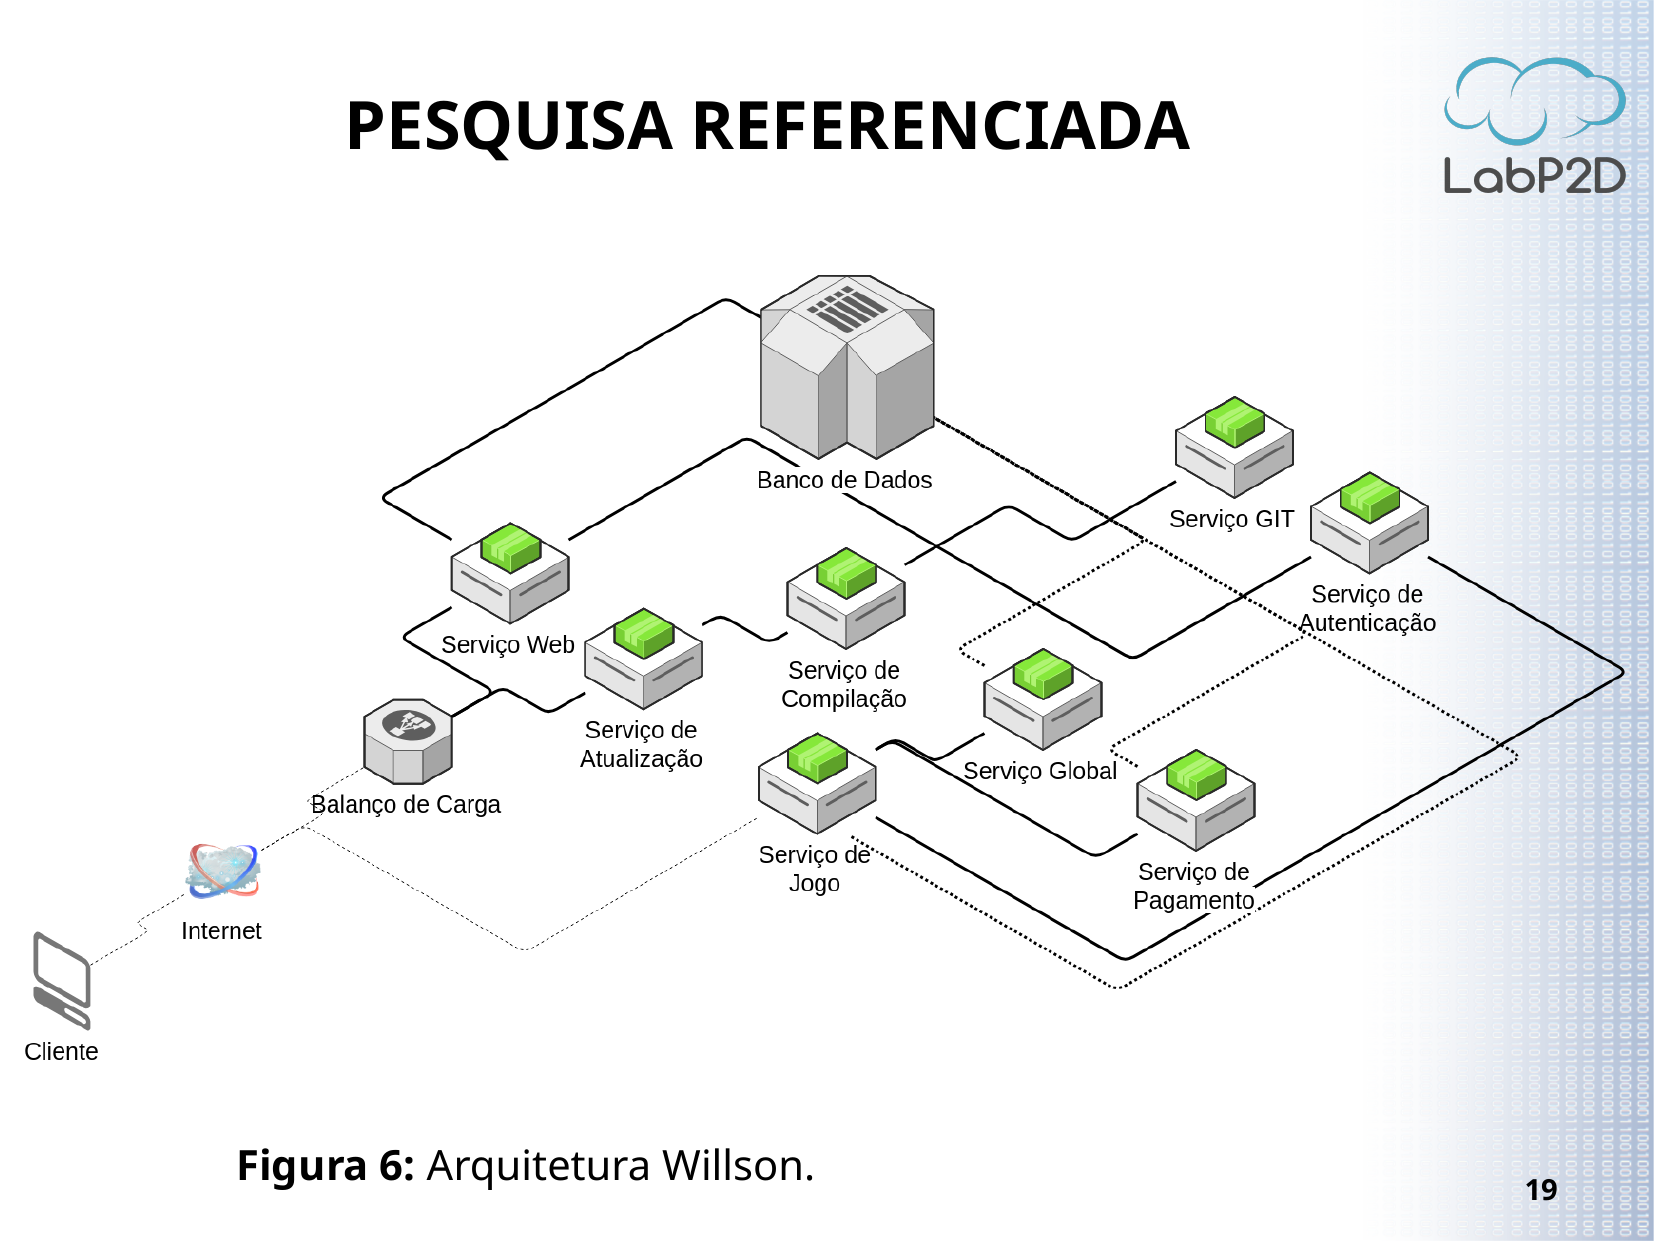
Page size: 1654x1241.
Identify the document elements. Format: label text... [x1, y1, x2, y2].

picture [24, 1, 1654, 1240]
text_box Figura 6: Arquitetura Willson. [221, 1128, 1435, 1191]
title PESQUISA REFERENCIADA [82, 19, 1453, 227]
